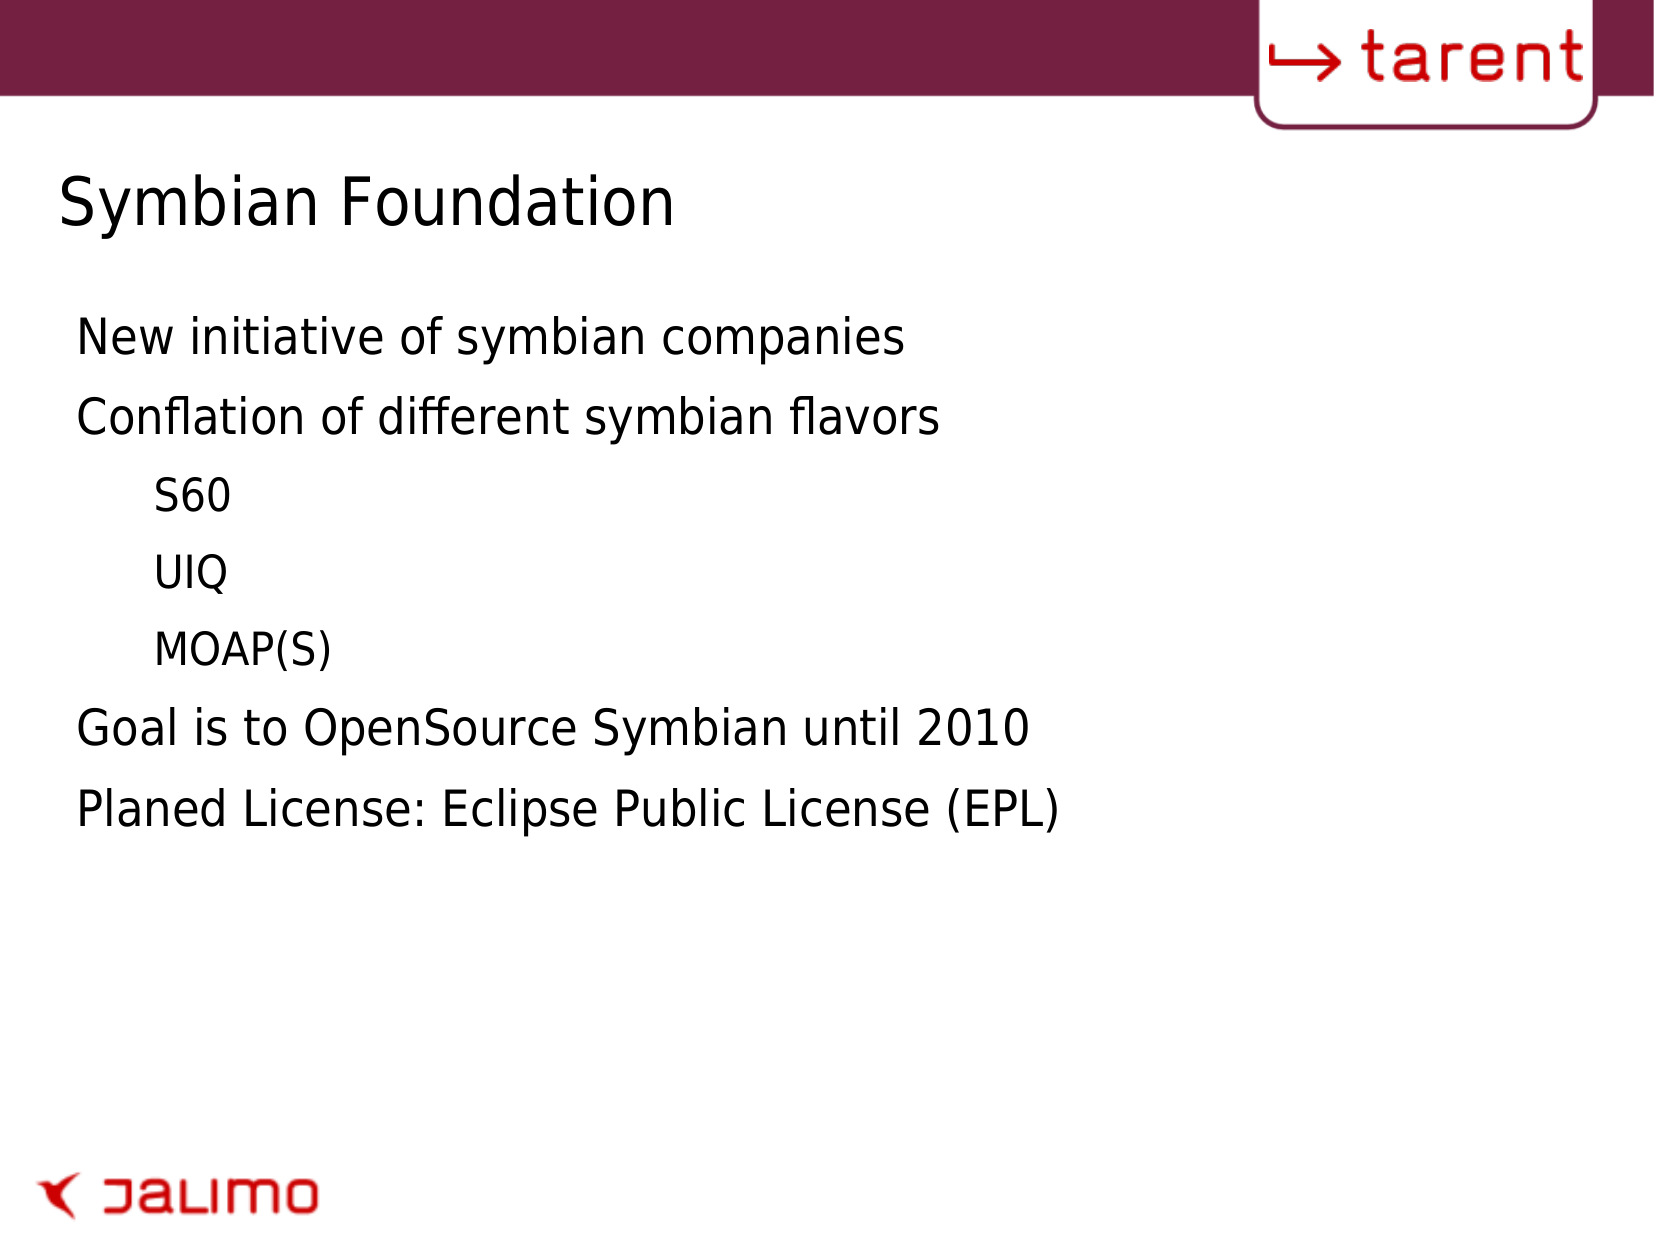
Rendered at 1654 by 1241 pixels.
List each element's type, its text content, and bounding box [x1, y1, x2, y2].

title Symbian Foundation [59, 162, 1625, 241]
picture [0, 0, 1654, 146]
picture [32, 1171, 324, 1222]
list New initiative of symbian companies Conflation of different symbian flavors S60 UIQ MOAP(S) Goal is to OpenSource Symbian until 2010 Planed License: Eclipse Public License (EPL) [59, 307, 1606, 838]
